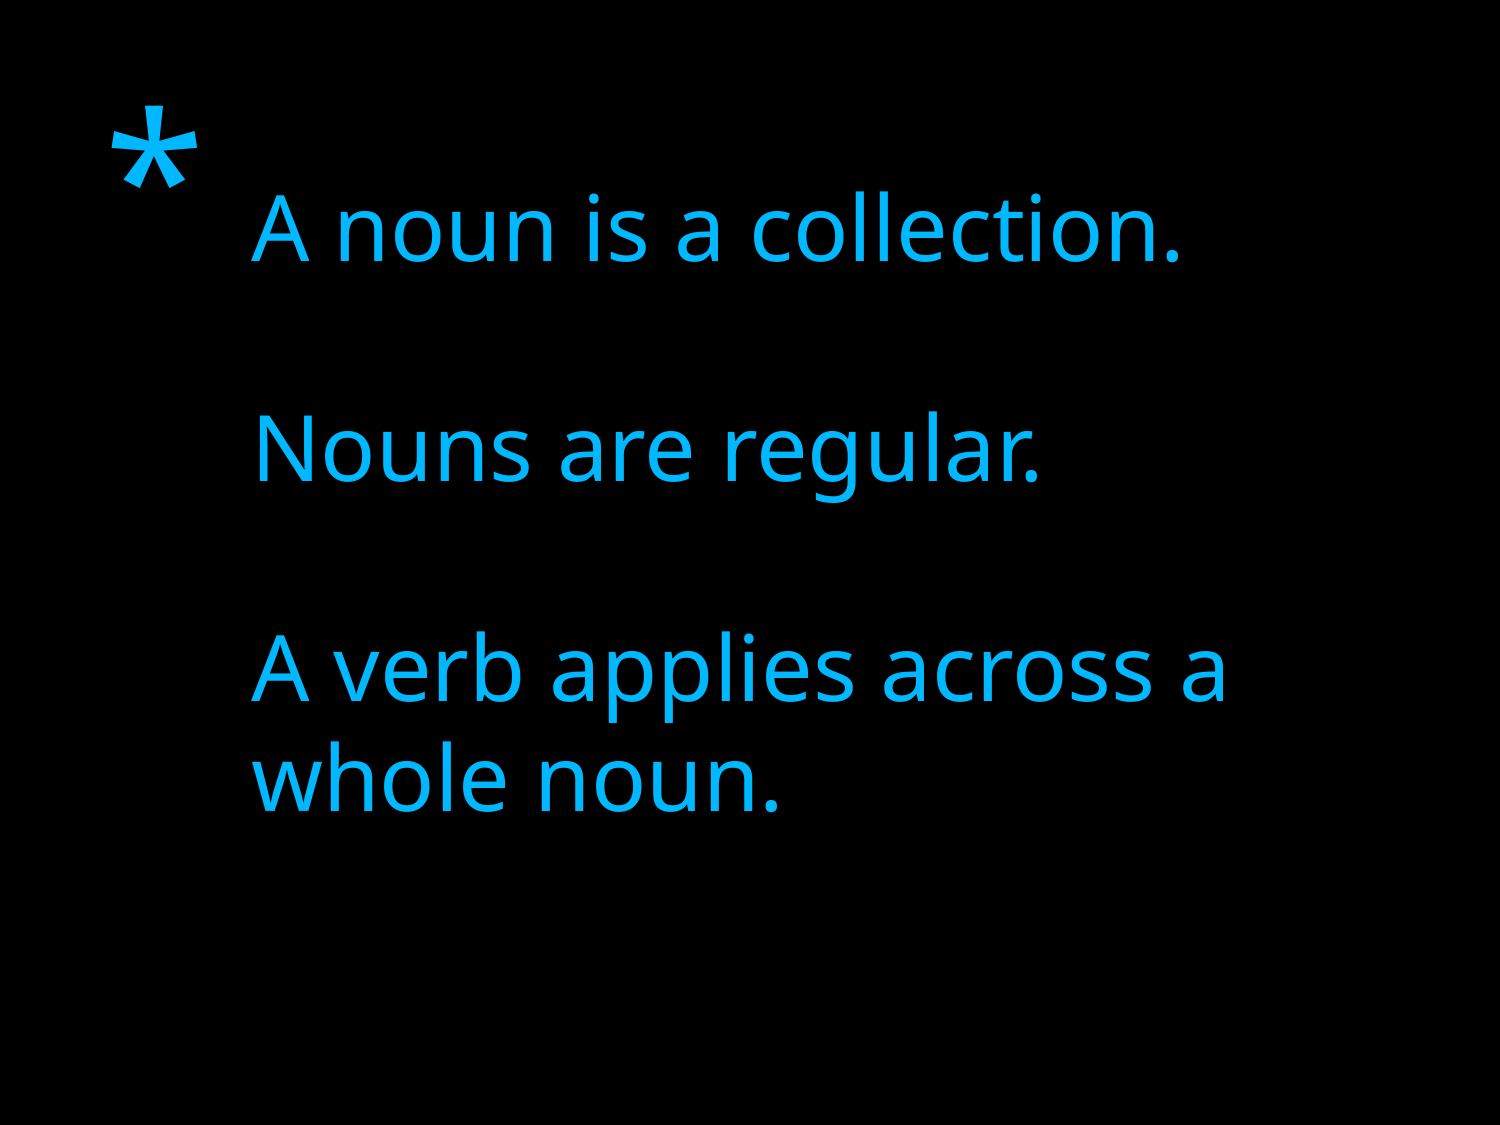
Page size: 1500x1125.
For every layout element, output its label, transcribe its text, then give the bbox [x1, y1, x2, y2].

text_box * [90, 41, 231, 271]
text_box A noun is a collection. Nouns are regular. A verb applies across a whole noun. [236, 162, 1411, 838]
